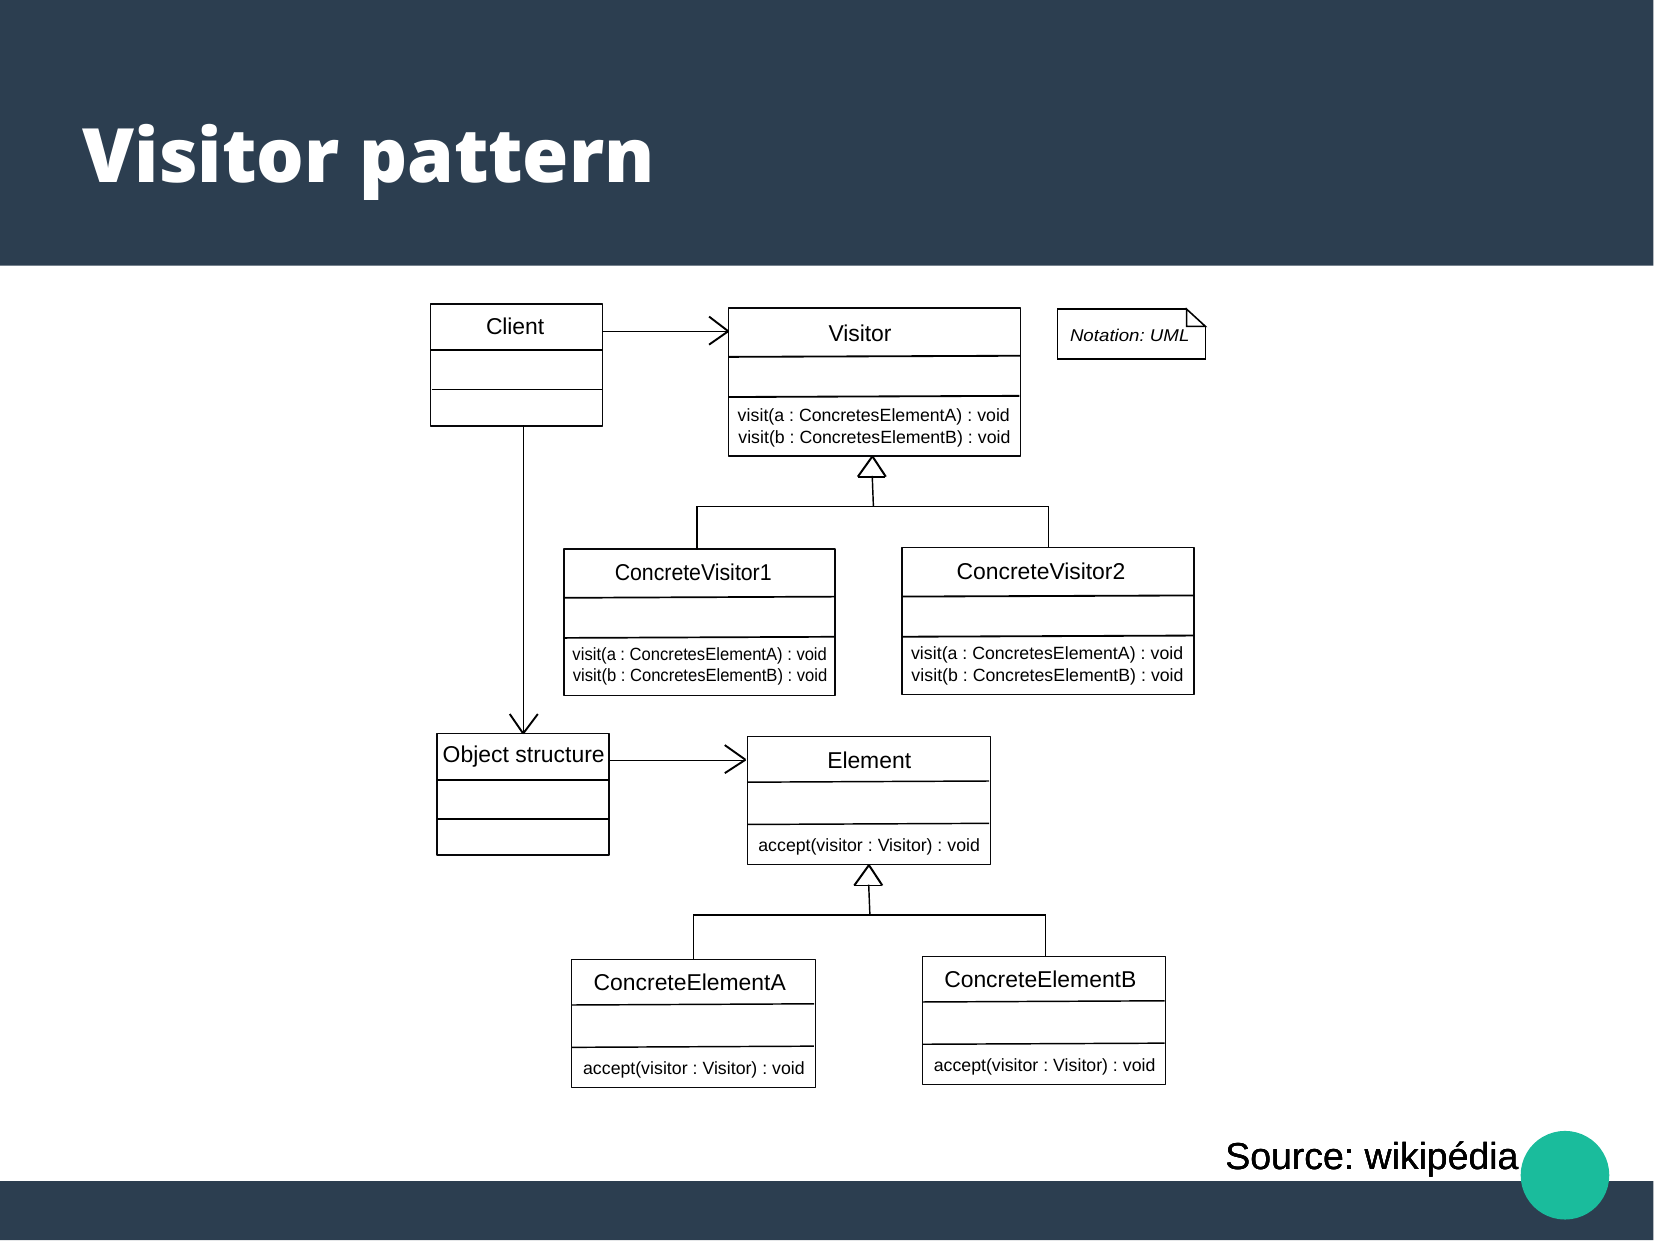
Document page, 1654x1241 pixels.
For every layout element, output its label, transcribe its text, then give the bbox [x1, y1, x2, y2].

picture [401, 276, 1223, 1114]
title Visitor pattern [82, 49, 1571, 257]
text_box Source: wikipédia [1210, 1127, 1534, 1185]
